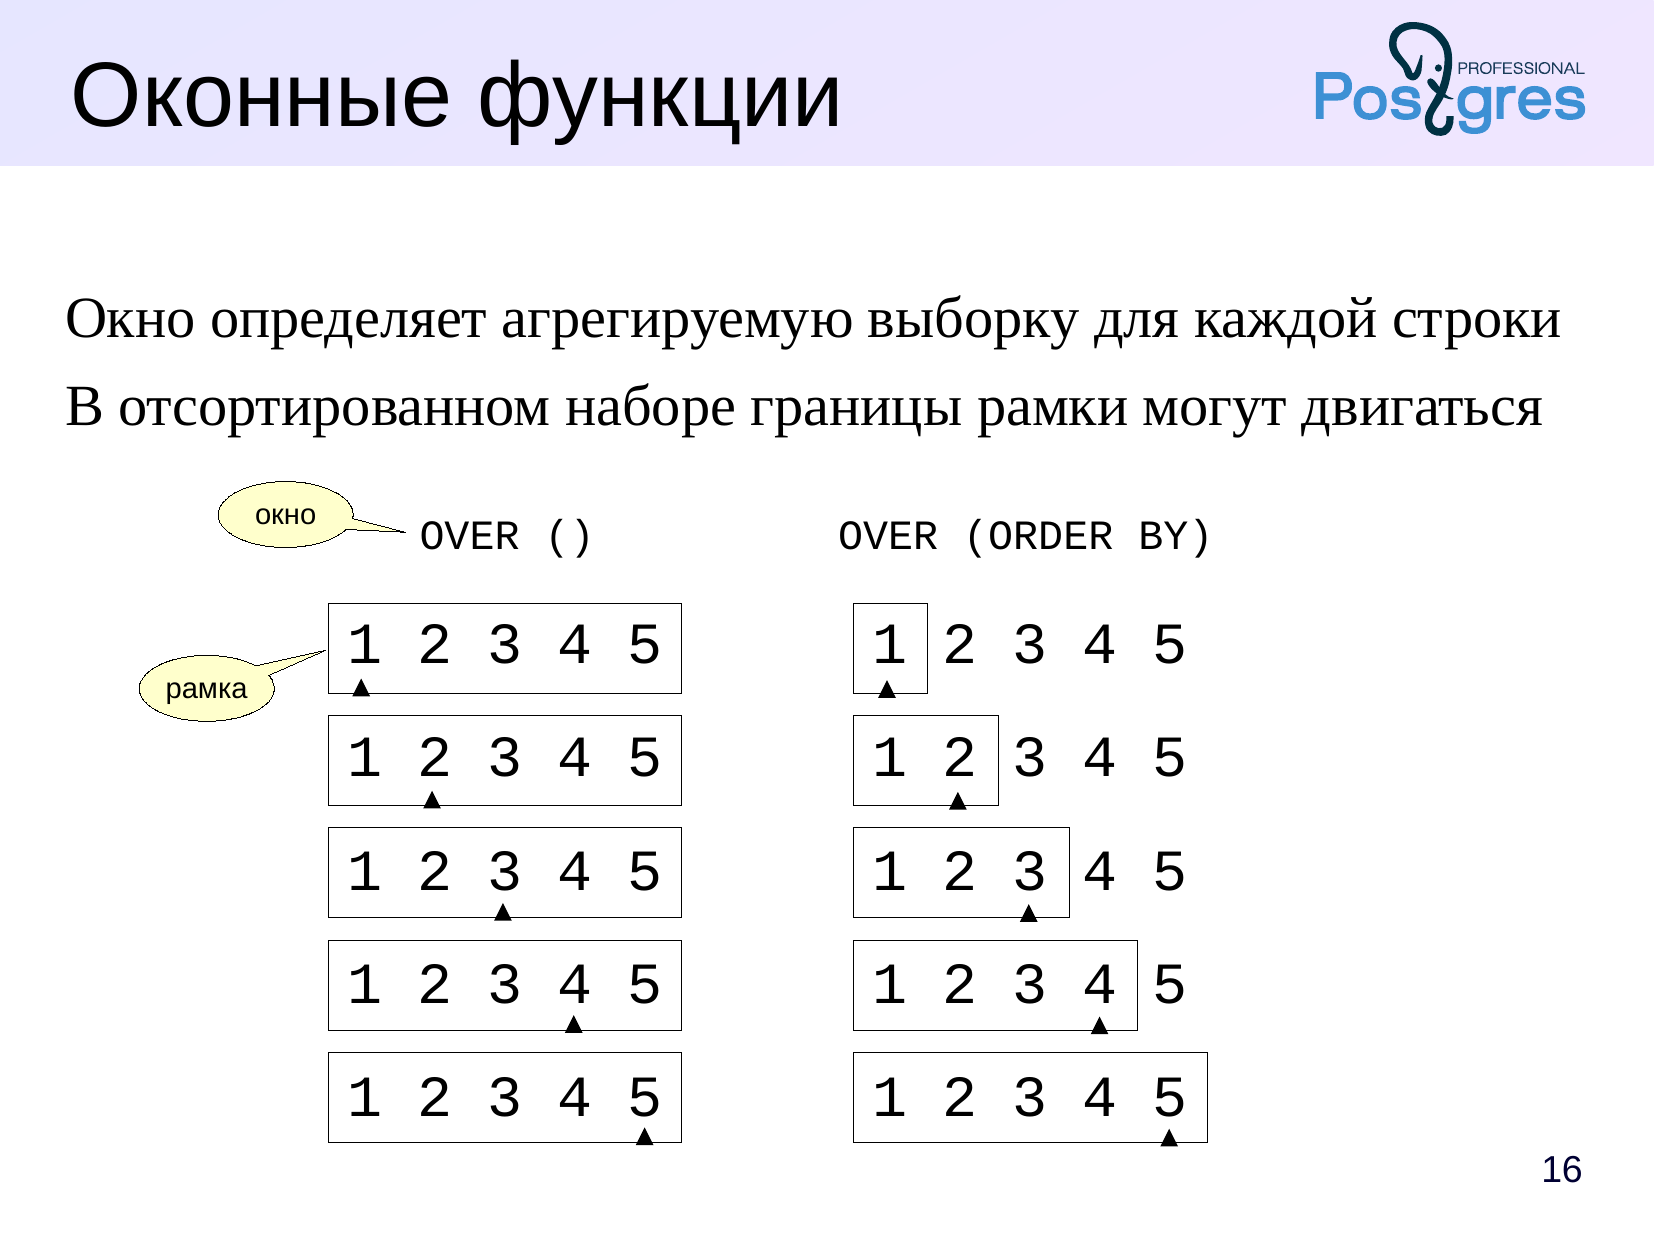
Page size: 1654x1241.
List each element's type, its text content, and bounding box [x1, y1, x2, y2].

title Оконные функции [70, 43, 1241, 147]
text_box OVER (ORDER BY) [808, 507, 1243, 570]
text_box окно [218, 481, 406, 548]
list Окно определяет агрегируемую выборку для каждой строки В отсортированном наборе границы рамки могут двигаться 1 2 3 4 5 1 2 3 4 5 1 2 3 4 5 1 2 3 4 5 1 2 3 4 5 1 2 3 4 5 1 2 3 4 5 1 2 3 4 5 1 2 3 4 5 1 2 3 4 5 [329, 1053, 681, 1141]
list Окно определяет агрегируемую выборку для каждой строки В отсортированном наборе границы рамки могут двигаться 1 2 3 4 5 1 2 3 4 5 1 2 3 4 5 1 2 3 4 5 1 2 3 4 5 1 2 3 4 5 1 2 3 4 5 1 2 3 4 5 1 2 3 4 5 1 2 3 4 5 [64, 285, 1577, 1141]
list Окно определяет агрегируемую выборку для каждой строки В отсортированном наборе границы рамки могут двигаться 1 2 3 4 5 1 2 3 4 5 1 2 3 4 5 1 2 3 4 5 1 2 3 4 5 1 2 3 4 5 1 2 3 4 5 1 2 3 4 5 1 2 3 4 5 1 2 3 4 5 [854, 1053, 1207, 1141]
text_box OVER () [330, 507, 685, 570]
text_box рамка [139, 650, 326, 722]
